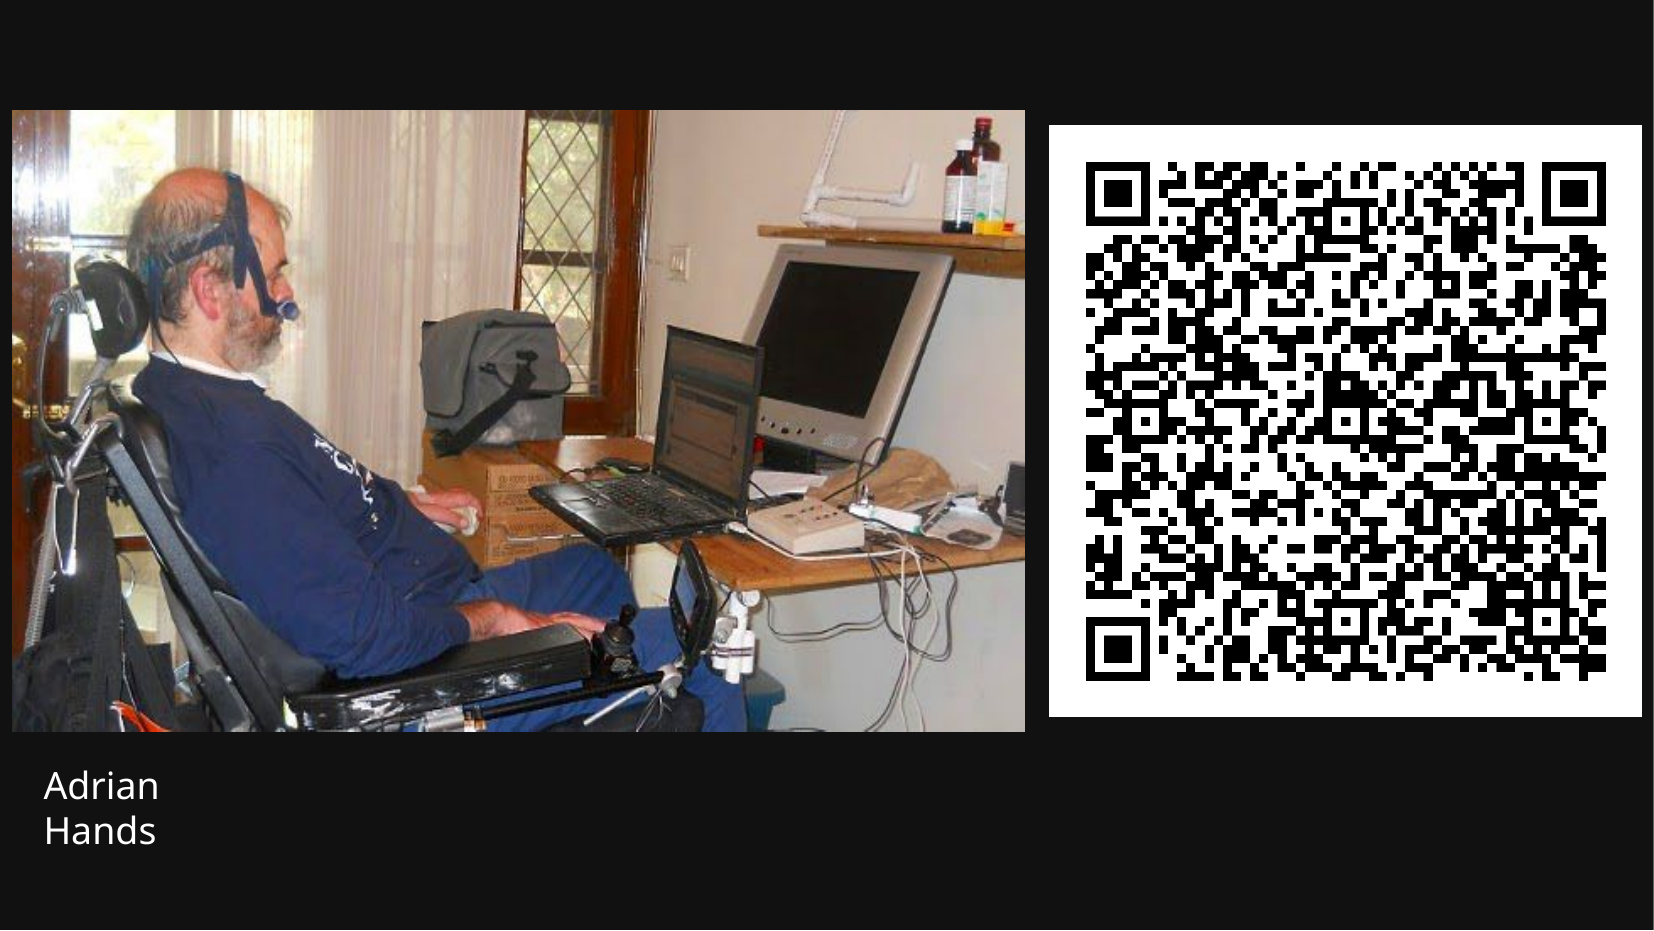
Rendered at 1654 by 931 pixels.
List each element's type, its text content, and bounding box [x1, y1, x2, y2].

text_box Adrian Hands [28, 747, 254, 820]
picture [1049, 125, 1642, 717]
picture [12, 110, 1025, 732]
